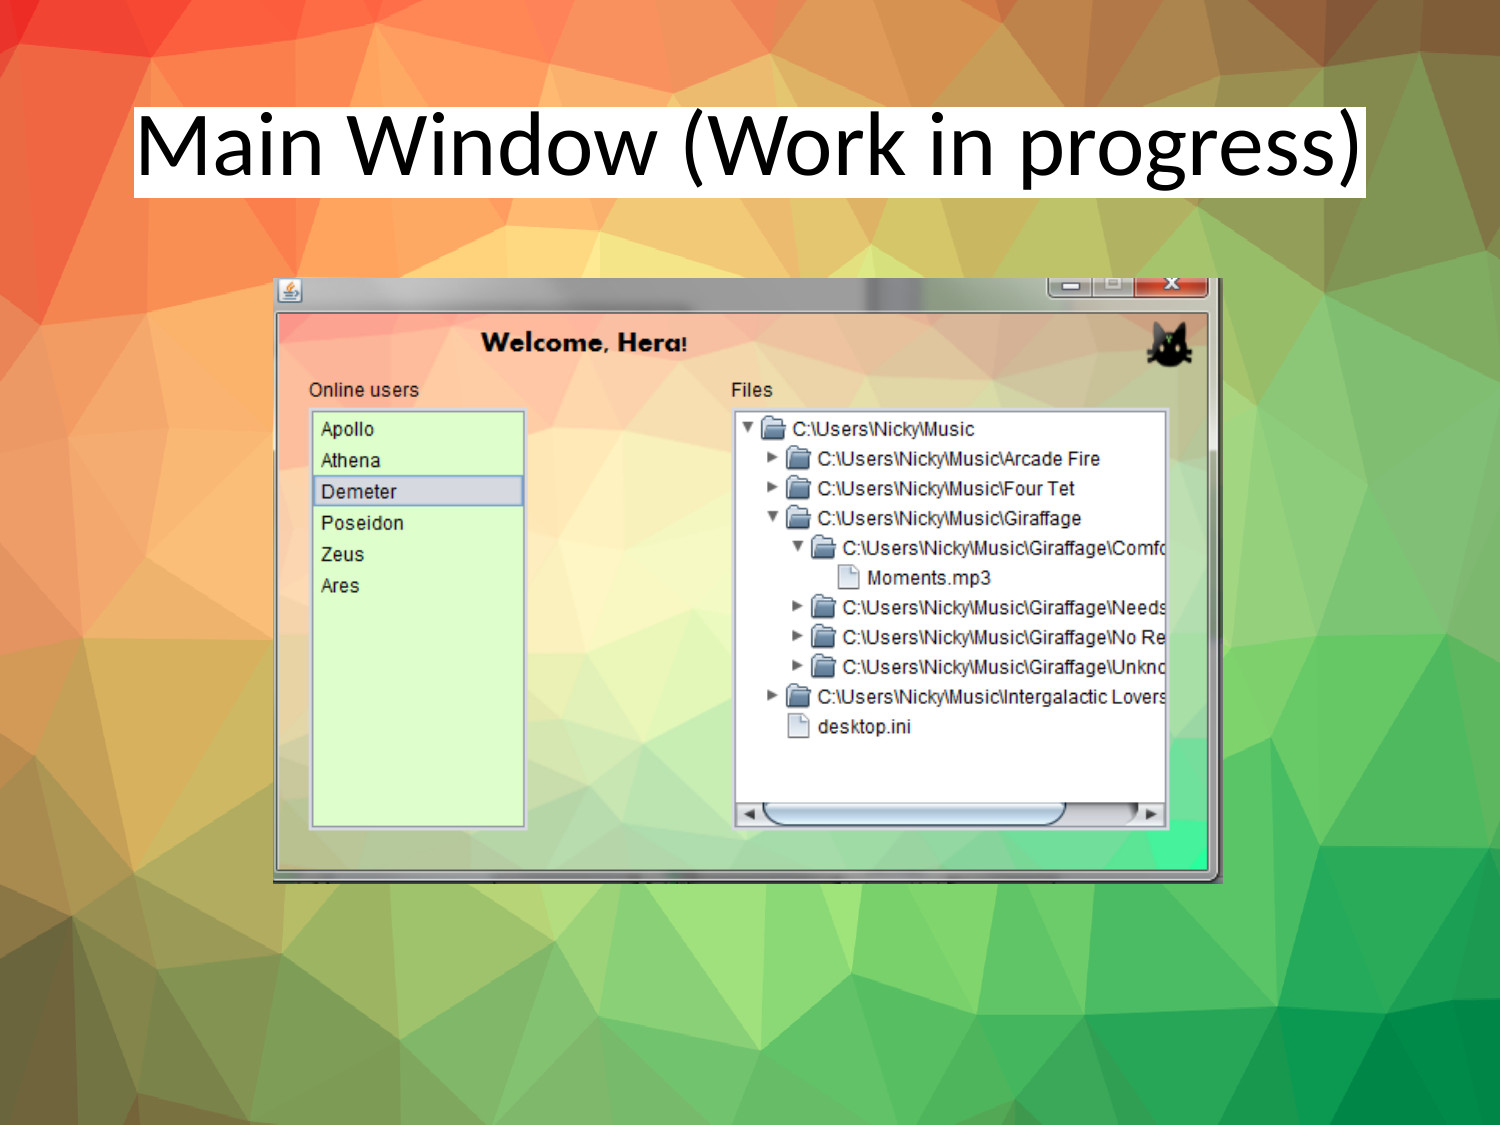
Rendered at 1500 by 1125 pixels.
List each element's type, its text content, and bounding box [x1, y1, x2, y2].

title Main Window (Work in progress) [75, 45, 1426, 233]
picture [0, 0, 1500, 1125]
